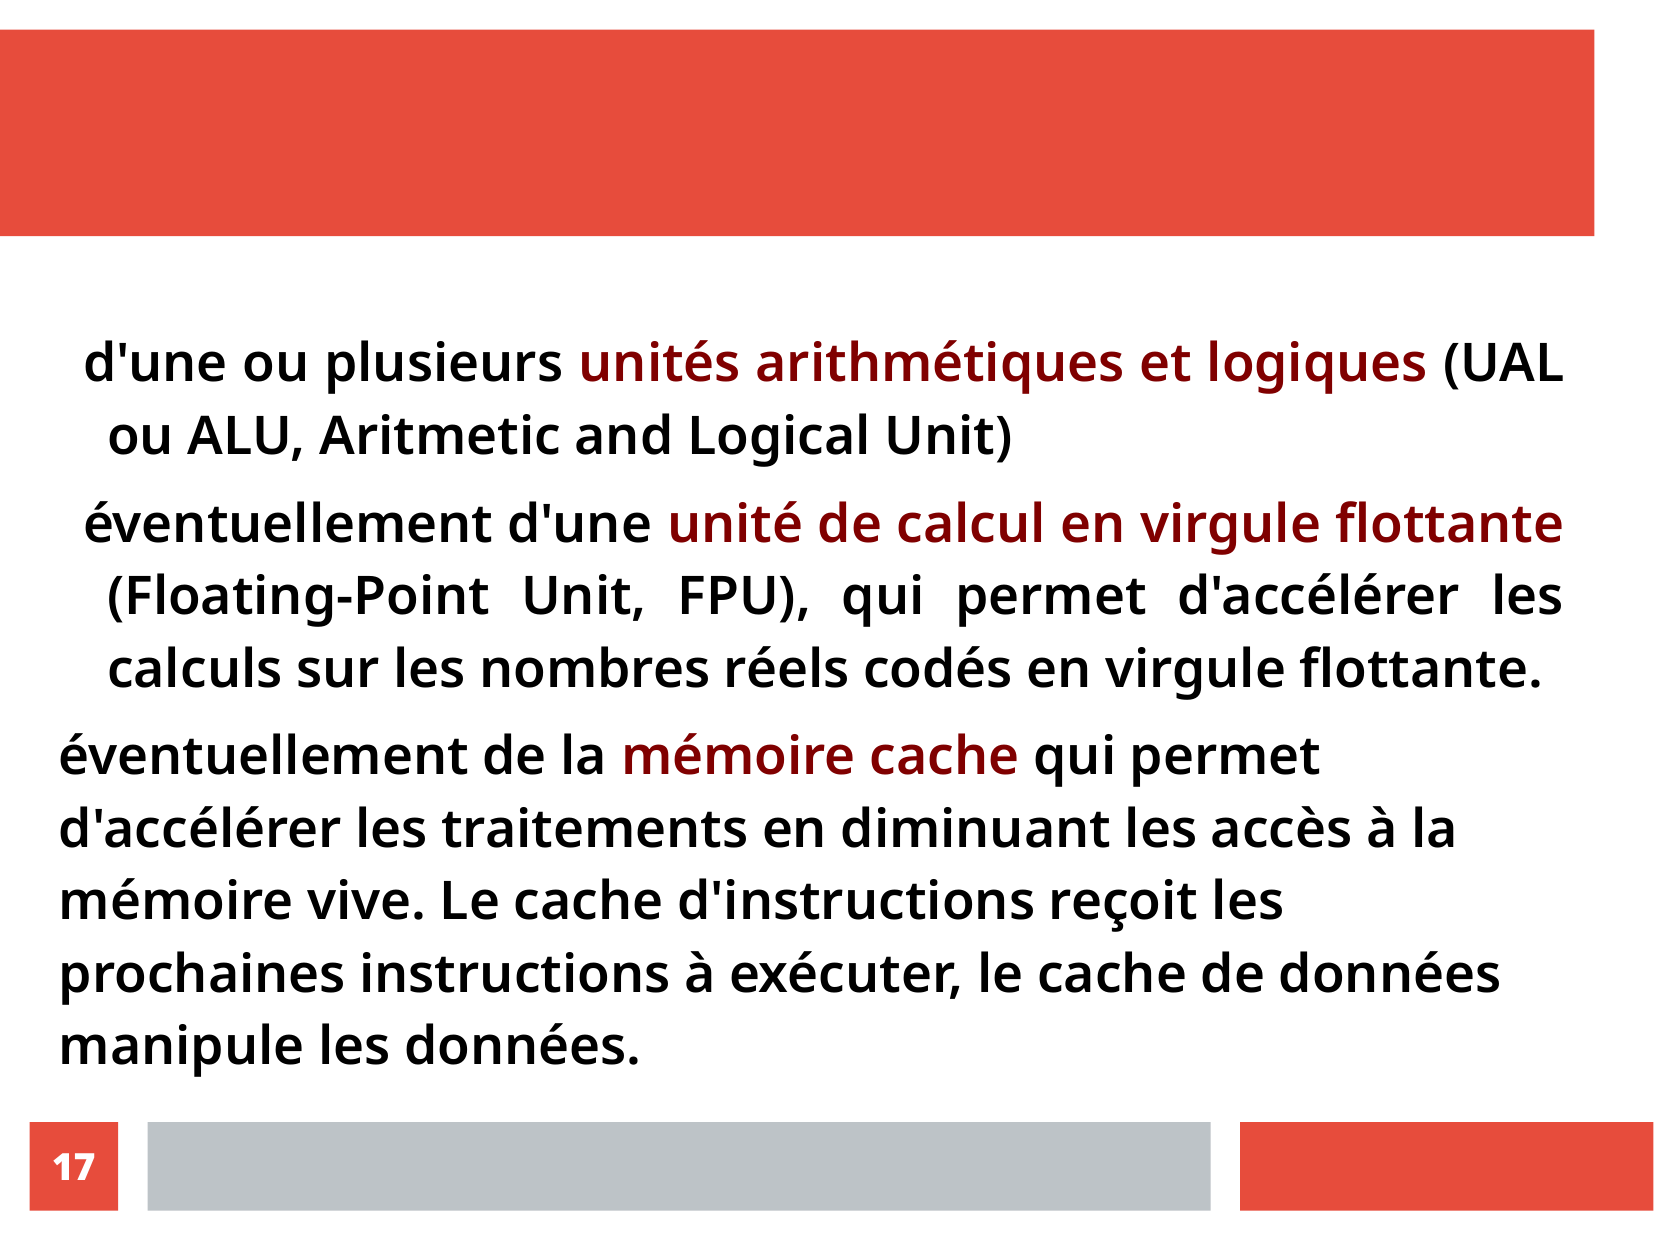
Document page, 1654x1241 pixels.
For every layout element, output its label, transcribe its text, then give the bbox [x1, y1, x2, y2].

list d'une ou plusieurs unités arithmétiques et logiques (UAL ou ALU, Aritmetic and Logical Unit) éventuellement d'une unité de calcul en virgule flottante (Floating-Point Unit, FPU), qui permet d'accélérer les calculs sur les nombres réels codés en virgule flottante. éventuellement de la mémoire cache qui permet d'accélérer les traitements en diminuant les accès à la mémoire vive. Le cache d'instructions reçoit les prochaines instructions à exécuter, le cache de données manipule les données. [59, 324, 1565, 1093]
